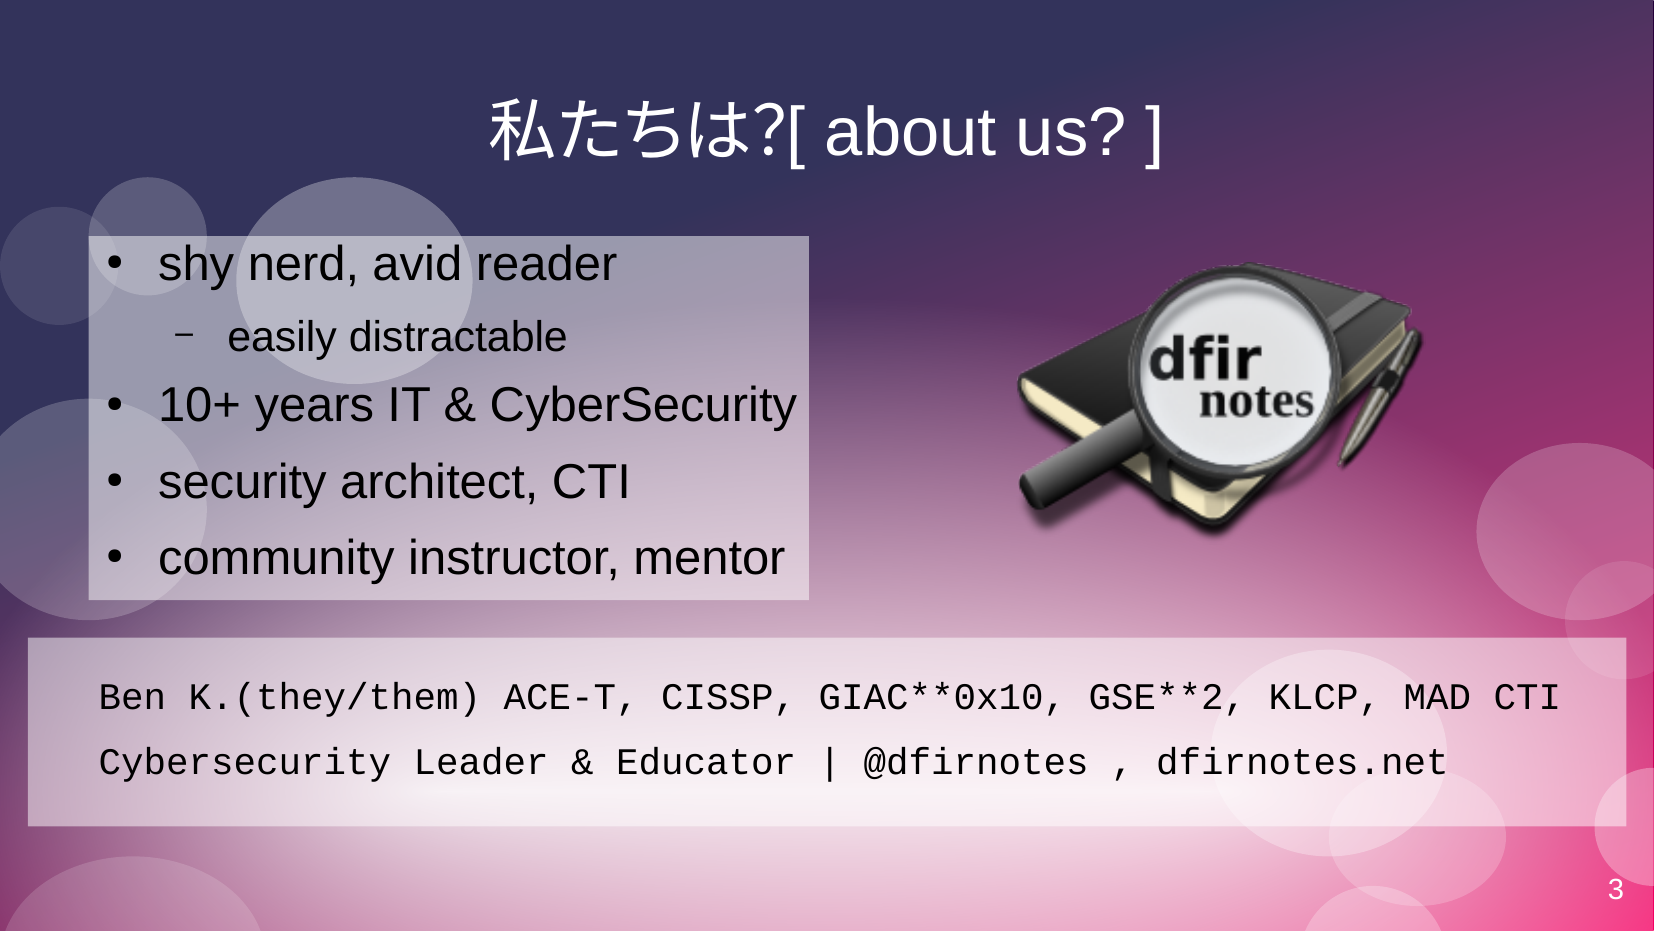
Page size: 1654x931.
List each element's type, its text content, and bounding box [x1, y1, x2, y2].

list shy nerd, avid reader easily distractable 10+ years IT & CyberSecurity security architect, CTI community instructor, mentor [88, 236, 809, 601]
picture [1016, 262, 1426, 545]
list Ben K.(they/them) ACE-T, CISSP, GIAC**0x10, GSE**2, KLCP, MAD CTI Cybersecurity Leader & Educator | @dfirnotes , dfirnotes.net [27, 637, 1627, 827]
title 私たちは？[ about us? ] [88, 44, 1565, 207]
